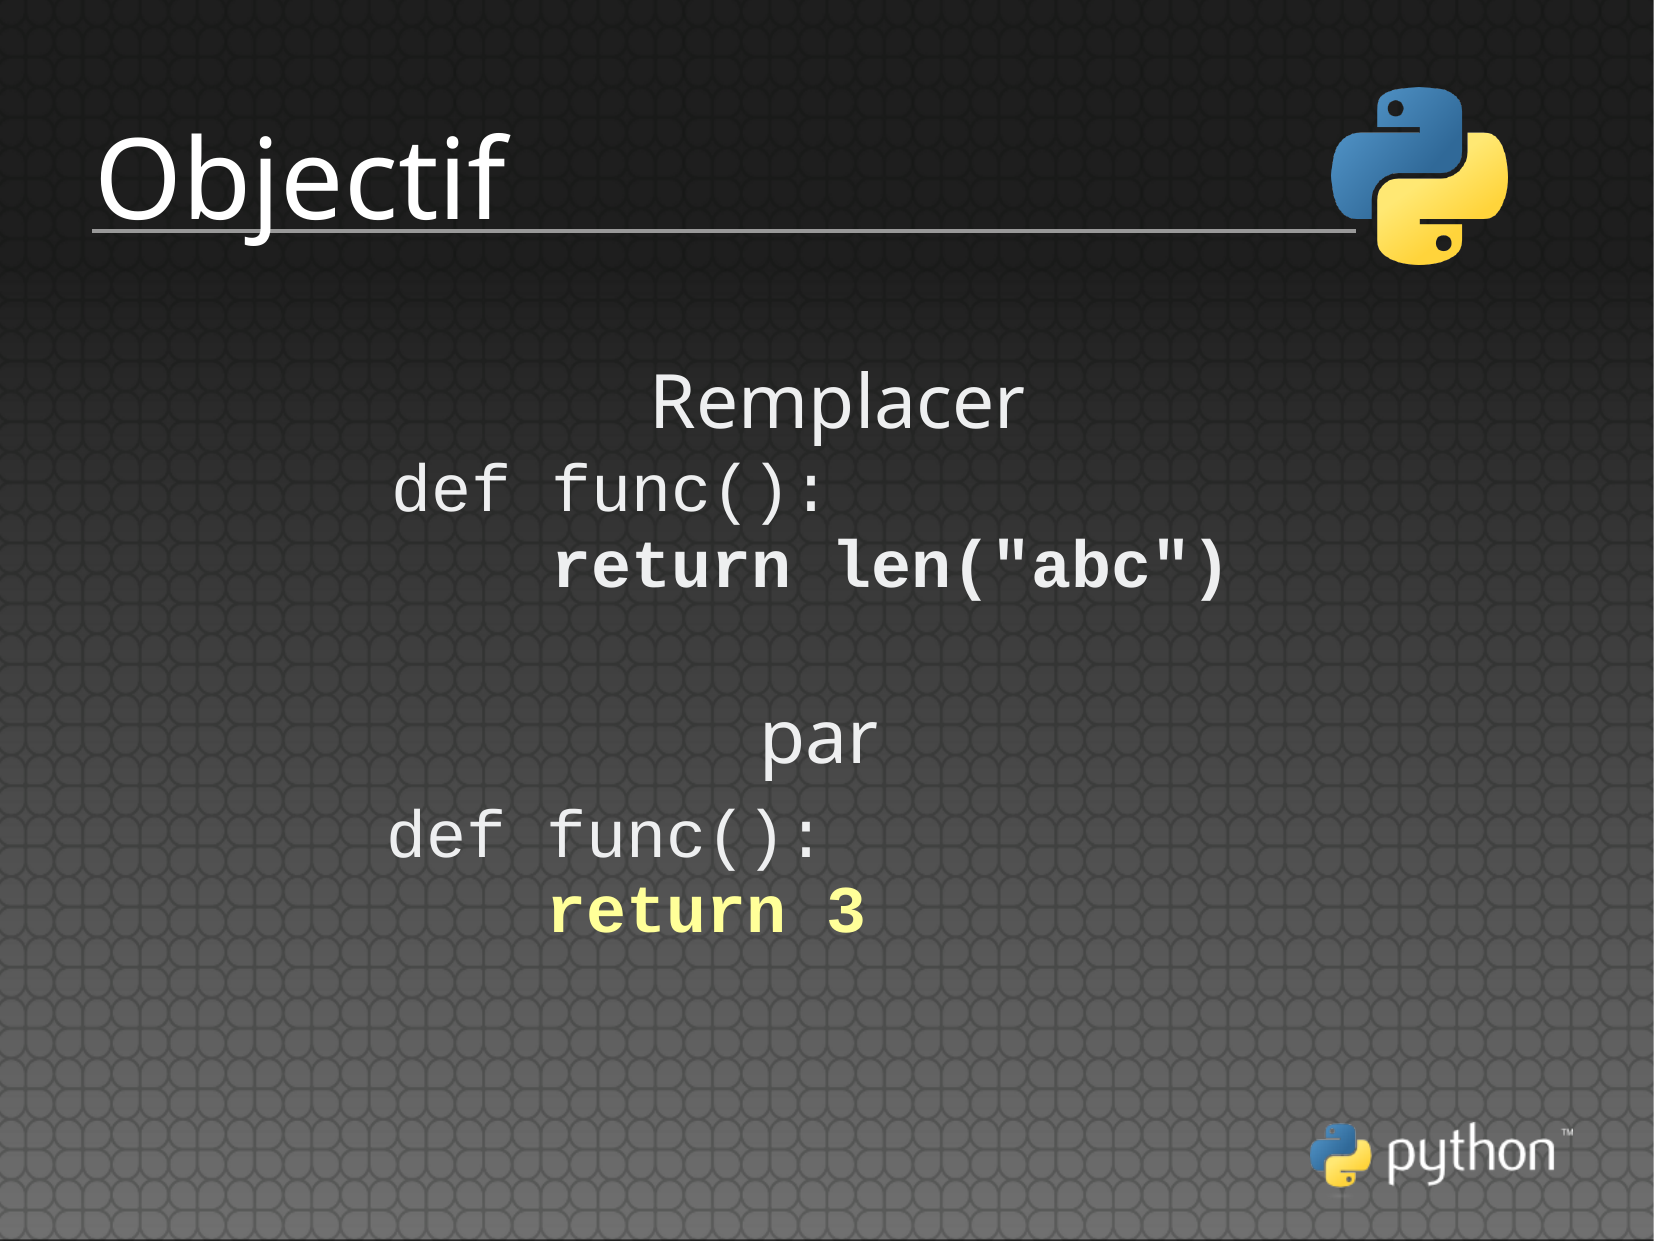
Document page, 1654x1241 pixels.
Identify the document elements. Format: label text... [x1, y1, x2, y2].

list Remplacer [120, 216, 1555, 399]
list par [75, 551, 1564, 797]
picture [0, 0, 1654, 1241]
title Objectif [94, 100, 1426, 251]
list def func(): return 3 [386, 801, 1527, 1039]
list def func(): return len("abc") [391, 456, 1532, 551]
